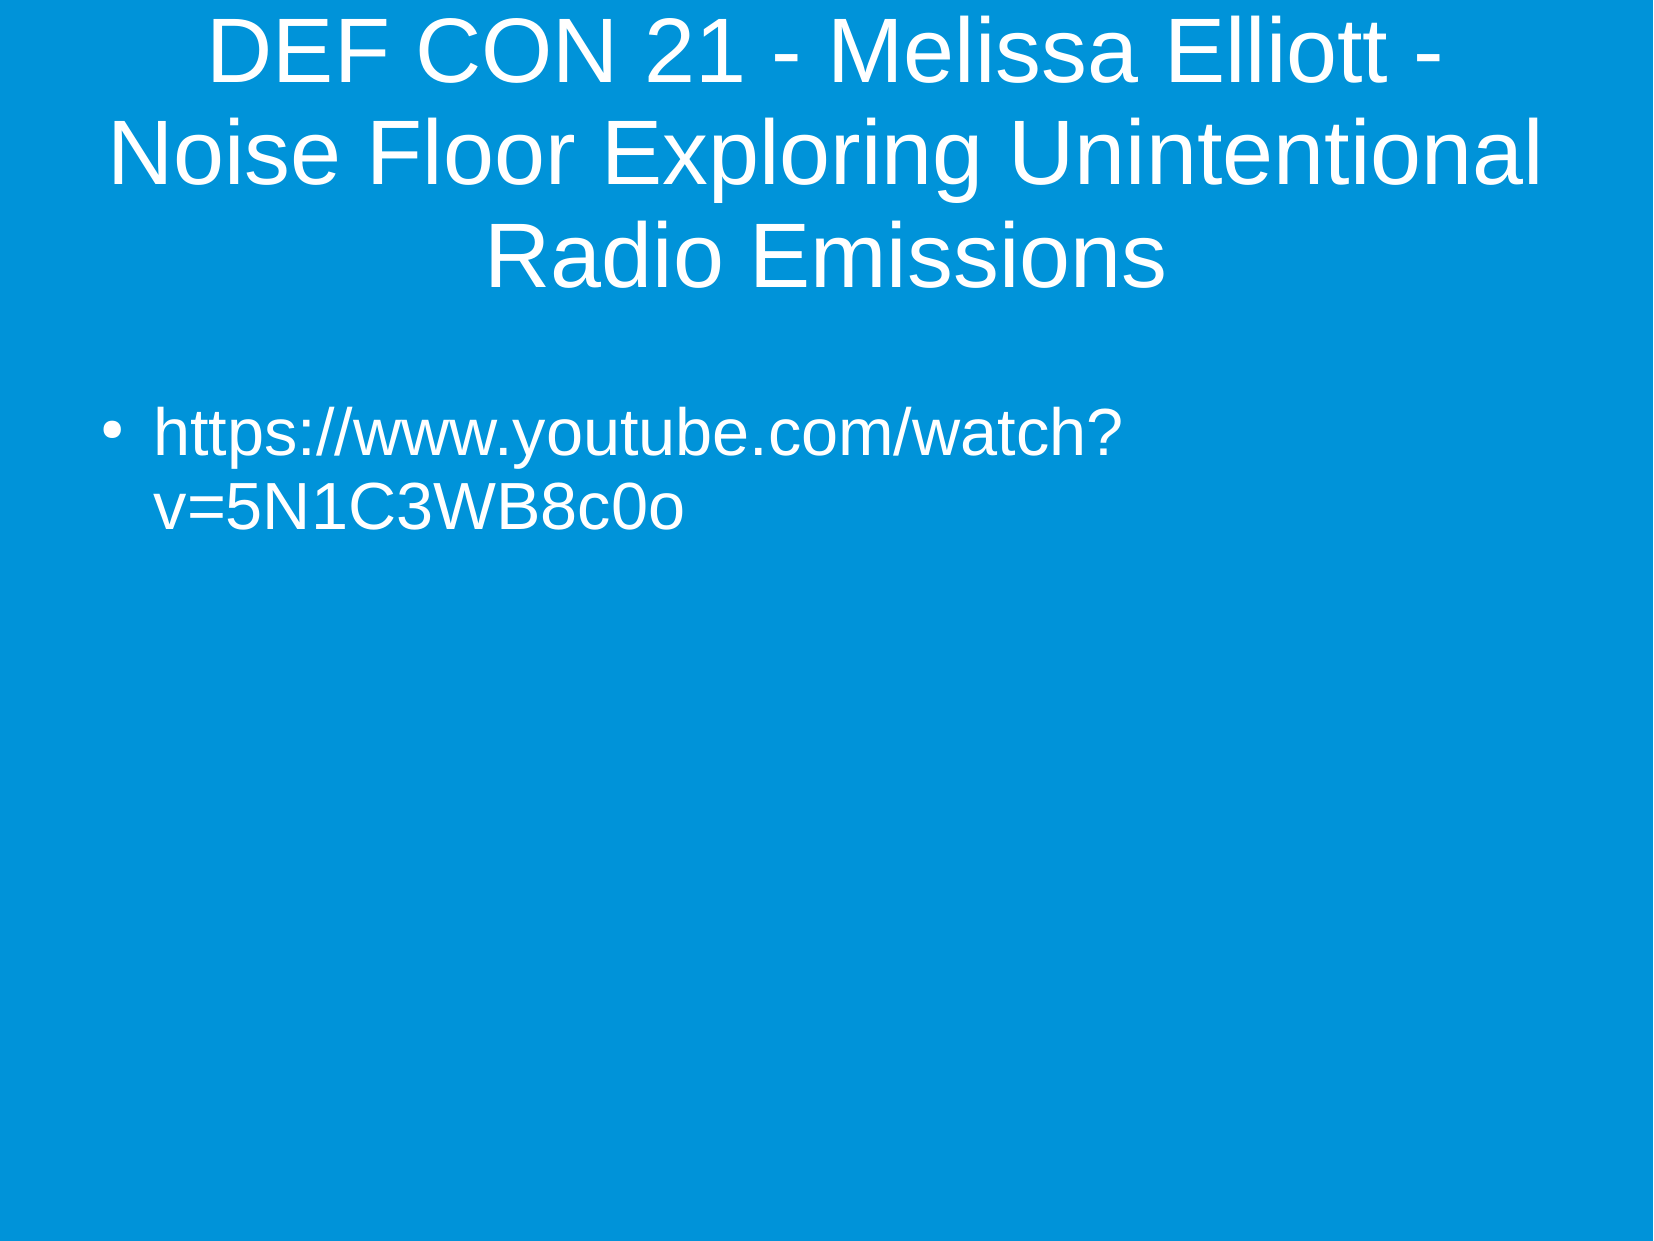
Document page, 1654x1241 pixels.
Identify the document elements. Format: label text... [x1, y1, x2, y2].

list https://www.youtube.com/watch?v=5N1C3WB8c0o [82, 290, 1571, 1010]
title DEF CON 21 - Melissa Elliott - Noise Floor Exploring Unintentional Radio Emissions [82, 0, 1571, 290]
